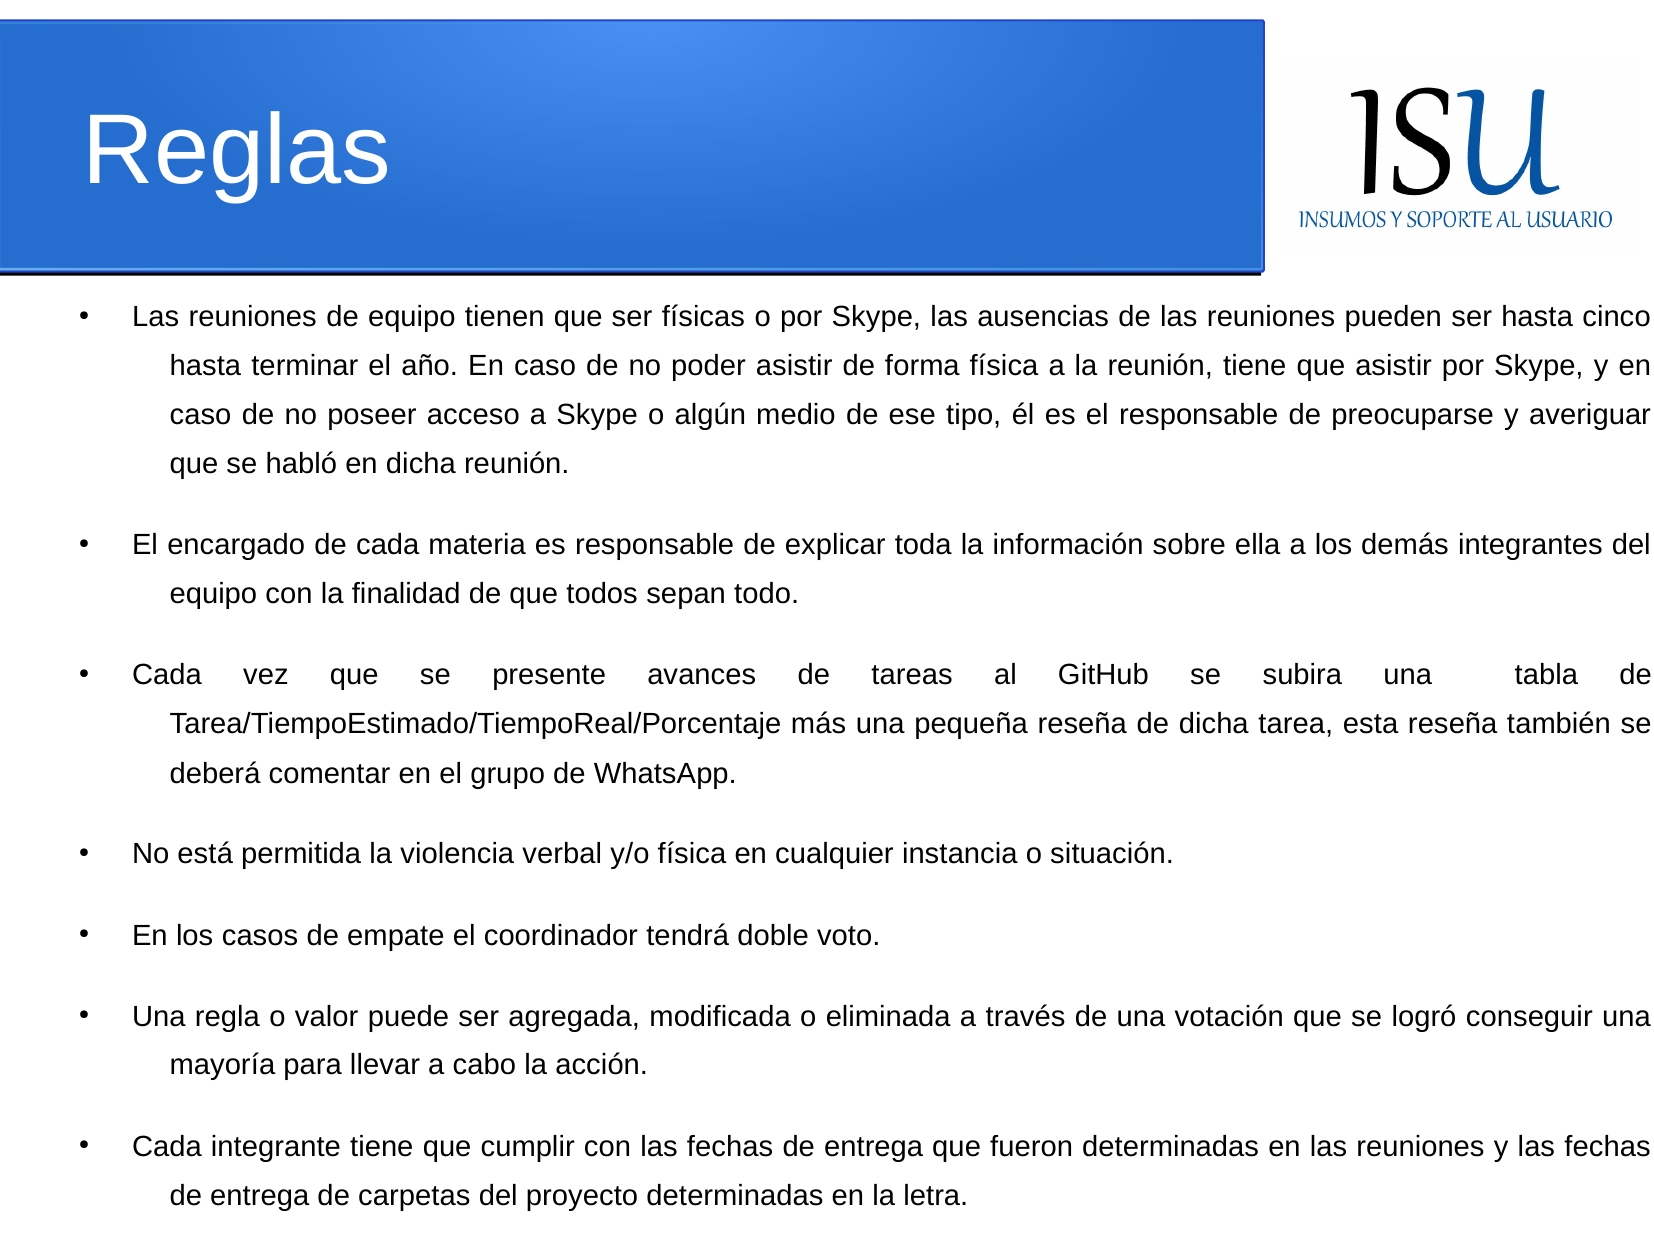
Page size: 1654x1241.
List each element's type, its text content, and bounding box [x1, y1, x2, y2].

picture [1279, 56, 1636, 254]
title Reglas [82, 47, 1235, 252]
list Las reuniones de equipo tienen que ser físicas o por Skype, las ausencias de las reuniones pueden ser hasta cinco hasta terminar el año. En caso de no poder asistir de forma física a la reunión, tiene que asistir por Skype, y en caso de no poseer acceso a Skype o algún medio de ese tipo, él es el responsable de preocuparse y averiguar que se habló en dicha reunión. El encargado de cada materia es responsable de explicar toda la información sobre ella a los demás integrantes del equipo con la finalidad de que todos sepan todo. Cada vez que se presente avances de tareas al GitHub se subira una tabla de Tarea/TiempoEstimado/TiempoReal/Porcentaje más una pequeña reseña de dicha tarea, esta reseña también se deberá comentar en el grupo de WhatsApp. No está permitida la violencia verbal y/o física en cualquier instancia o situación. En los casos de empate el coordinador tendrá doble voto. Una regla o valor puede ser agregada, modificada o eliminada a través de una votación que se logró conseguir una mayoría para llevar a cabo la acción. Cada integrante tiene que cumplir con las fechas de entrega que fueron determinadas en las reuniones y las fechas de entrega de carpetas del proyecto determinadas en la letra. [23, 283, 1654, 1241]
